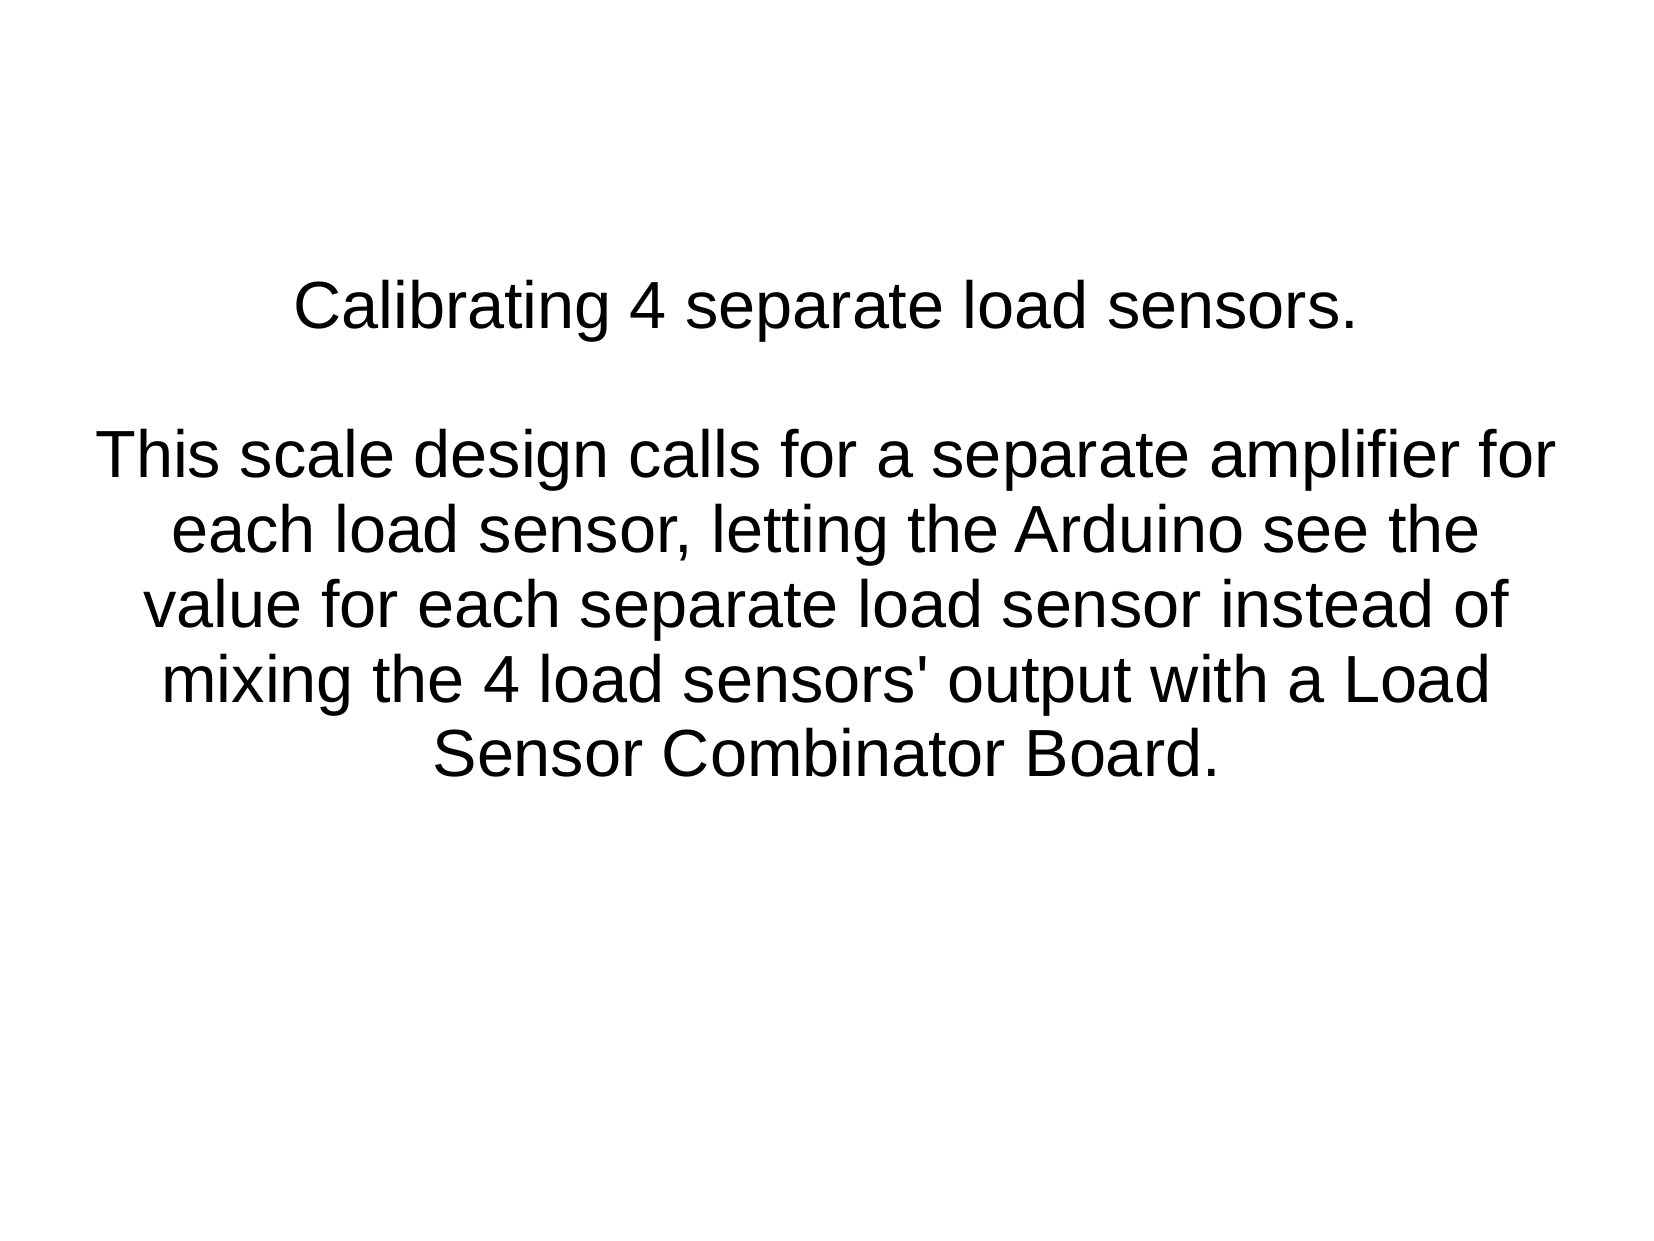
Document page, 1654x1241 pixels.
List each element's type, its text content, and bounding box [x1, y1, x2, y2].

subtitle Calibrating 4 separate load sensors. This scale design calls for a separate amplifier for each load sensor, letting the Arduino see the value for each separate load sensor instead of mixing the 4 load sensors' output with a Load Sensor Combinator Board. [82, 49, 1571, 1010]
